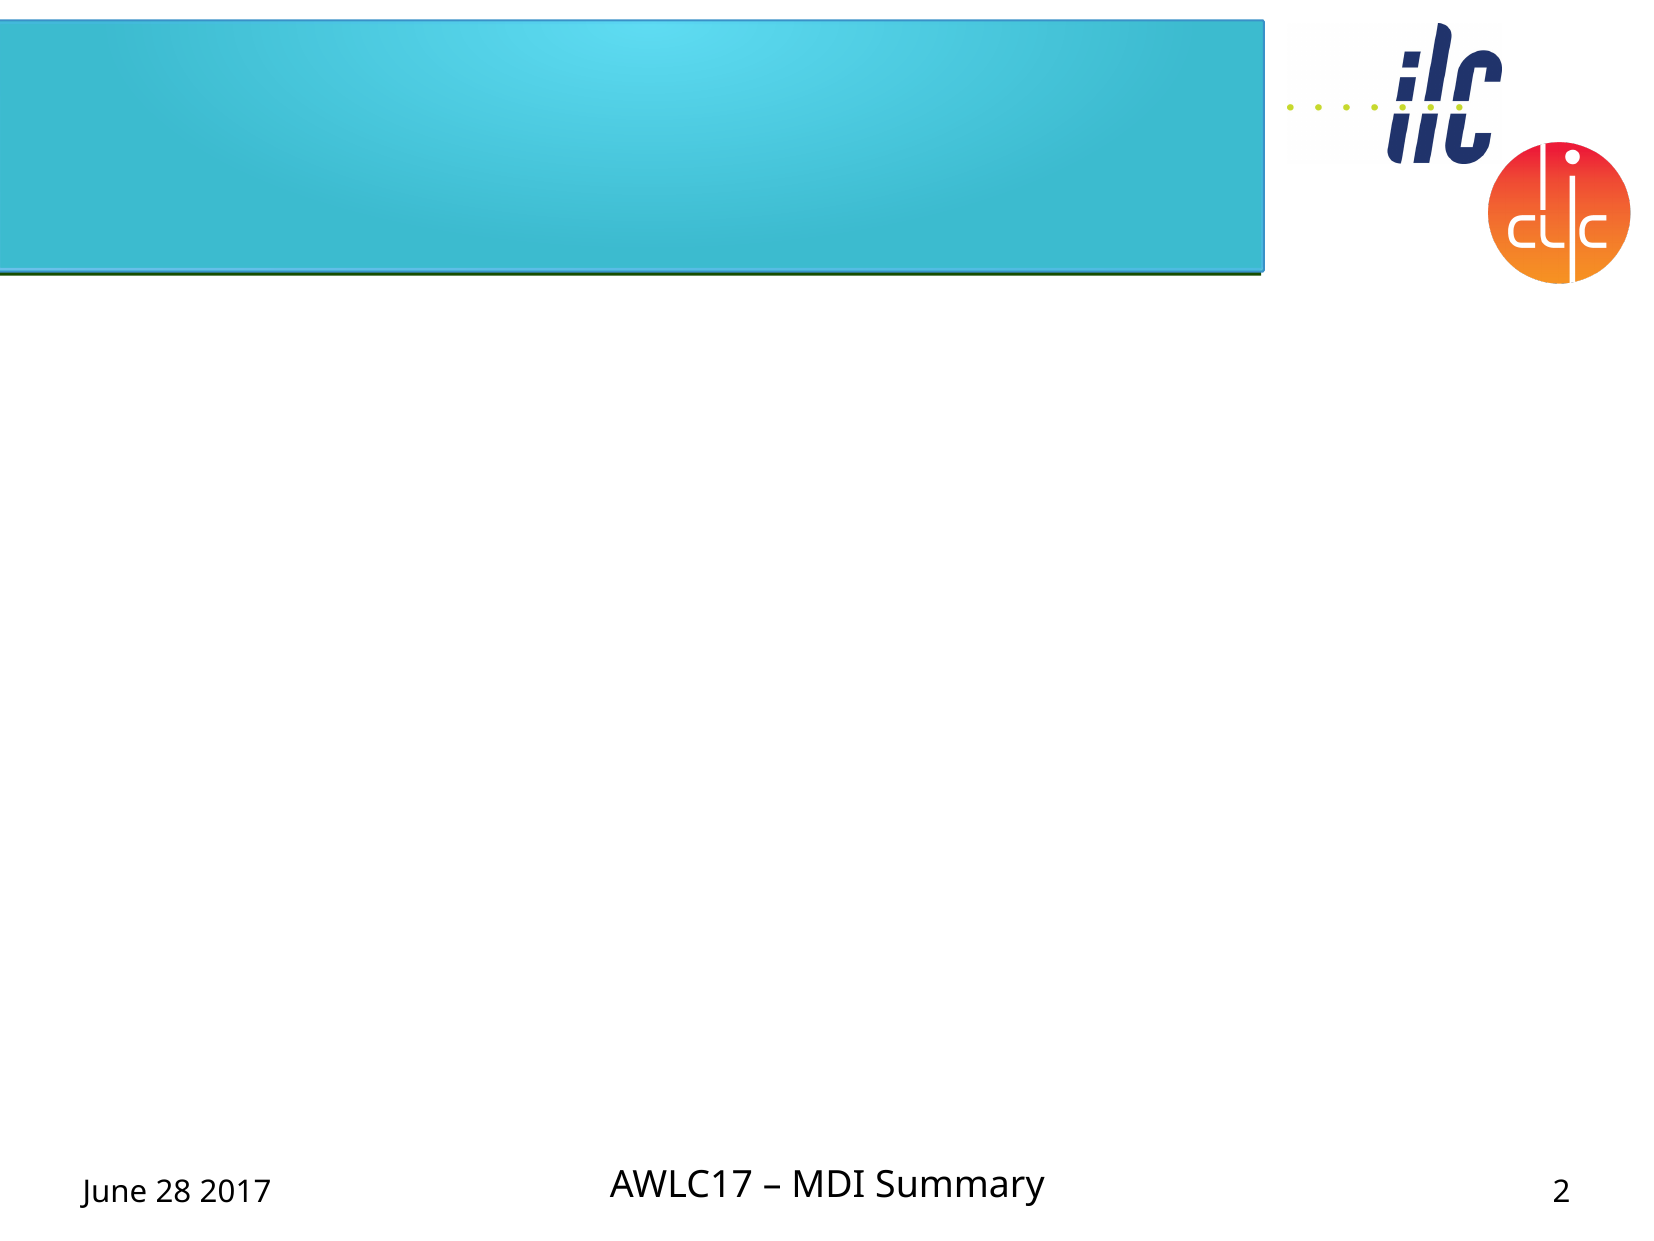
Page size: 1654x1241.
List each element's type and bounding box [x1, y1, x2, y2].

picture [1287, 23, 1654, 319]
